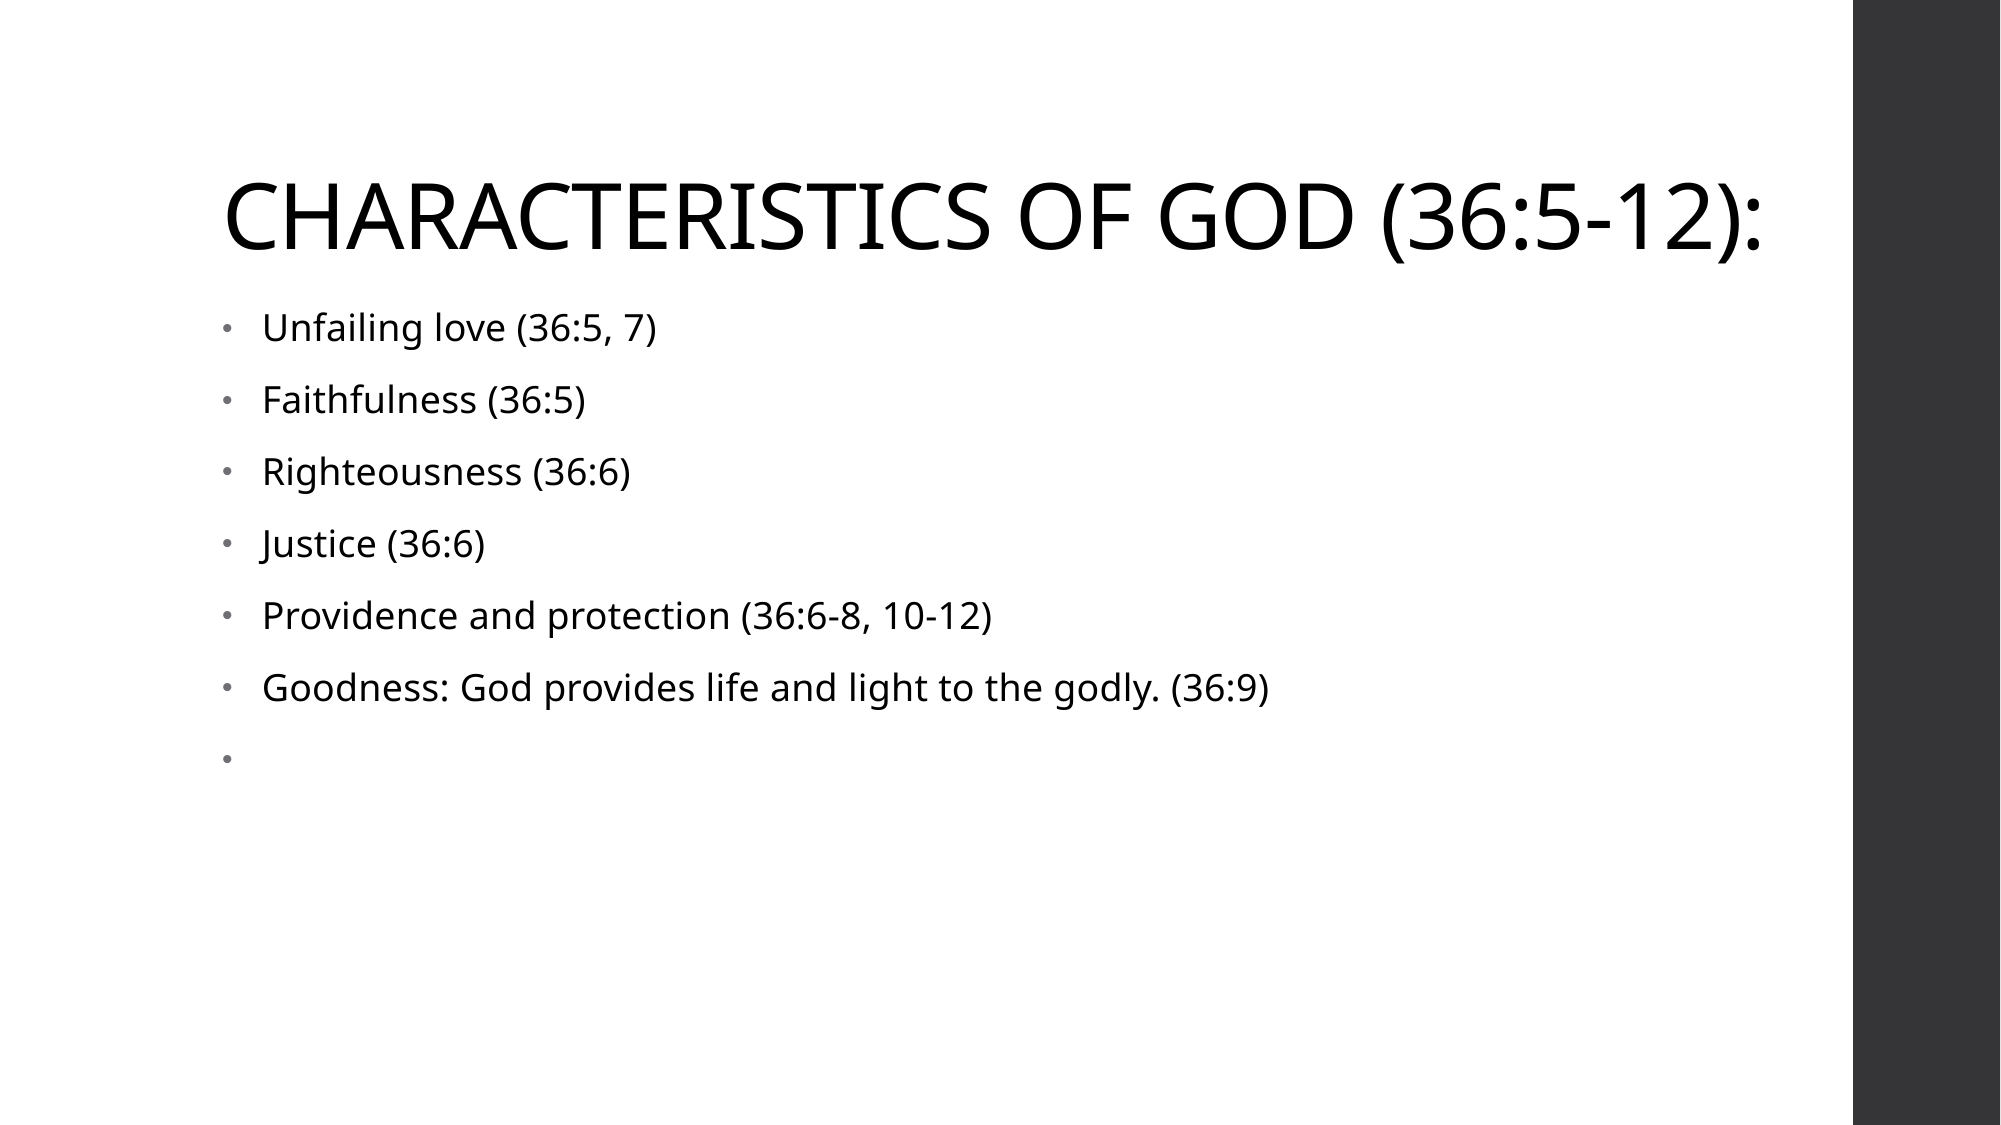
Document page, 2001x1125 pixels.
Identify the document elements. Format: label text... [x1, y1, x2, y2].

list Unfailing love (36:5, 7) Faithfulness (36:5) Righteousness (36:6) Justice (36:6) Providence and protection (36:6-8, 10-12) Goodness: God provides life and light to the godly. (36:9) [206, 299, 1617, 1014]
title CHARACTERISTICS OF GOD (36:5-12): [206, 60, 1797, 278]
